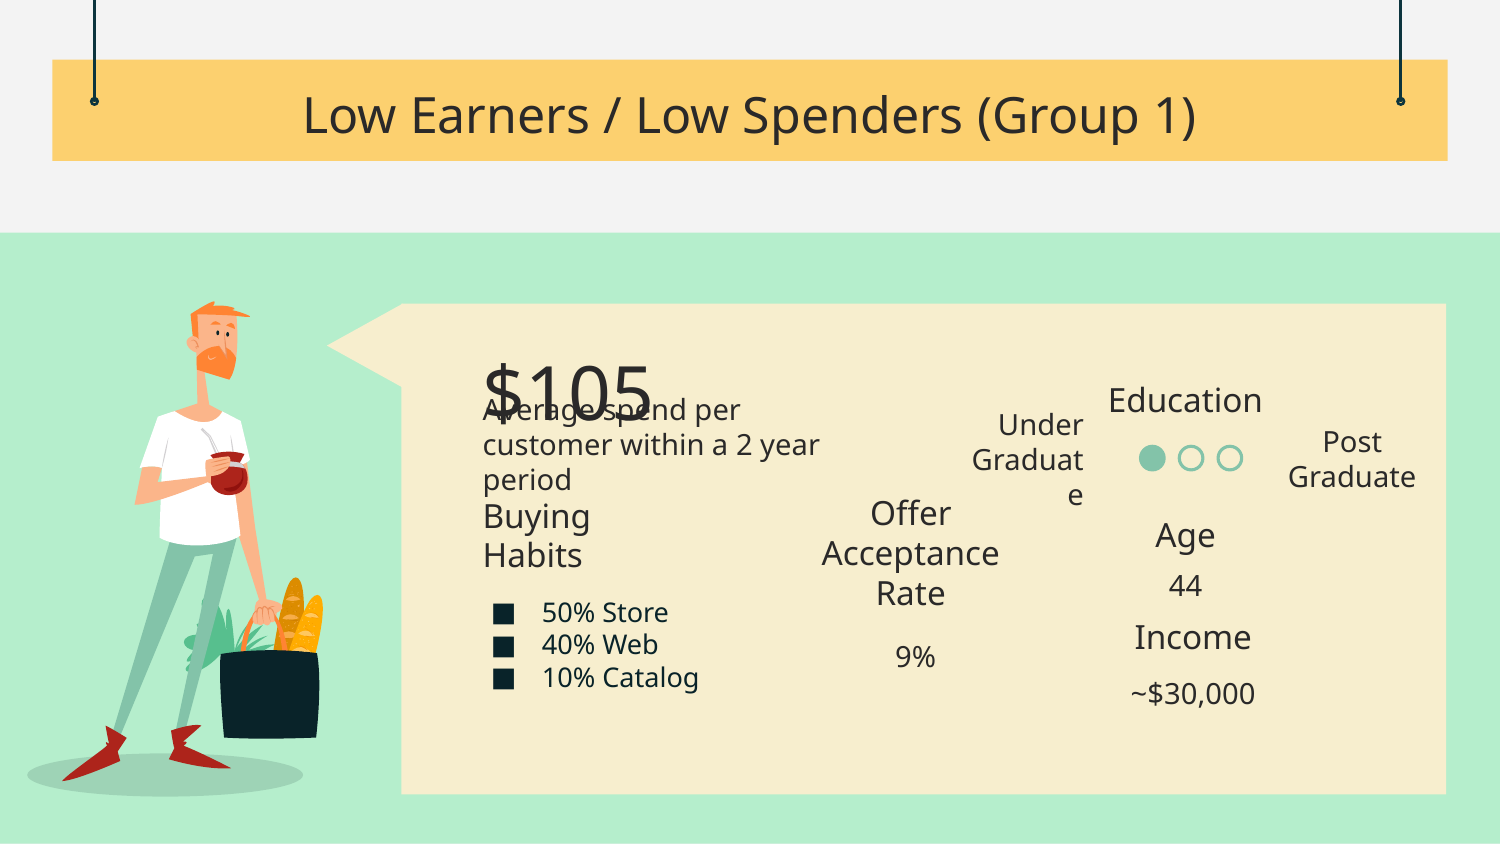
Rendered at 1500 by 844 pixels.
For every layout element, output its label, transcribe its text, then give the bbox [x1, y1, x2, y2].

text_box Age [1111, 497, 1245, 554]
text_box Education [1087, 362, 1269, 419]
text_box ~$30,000 [1106, 674, 1265, 710]
text_box $105 [467, 346, 853, 436]
text_box Post Graduate [1268, 440, 1421, 476]
text_box Average spend per customer within a 2 year period [467, 461, 853, 497]
text_box Income [1119, 599, 1253, 656]
text_box 50% Store 40% Web 10% Catalog [451, 580, 720, 675]
text_box Age [1181, 531, 1191, 545]
text_box Under Graduate [942, 440, 1084, 476]
text_box [326, 303, 1447, 795]
title Low Earners / Low Spenders (Group 1) [225, 68, 1274, 164]
text_box 44 [1144, 566, 1213, 599]
text_box Buying Habits [467, 518, 688, 575]
text_box [27, 301, 323, 797]
text_box 9% [899, 648, 908, 656]
text_box 9% [874, 620, 943, 656]
text_box Offer Acceptance Rate [778, 556, 1028, 613]
